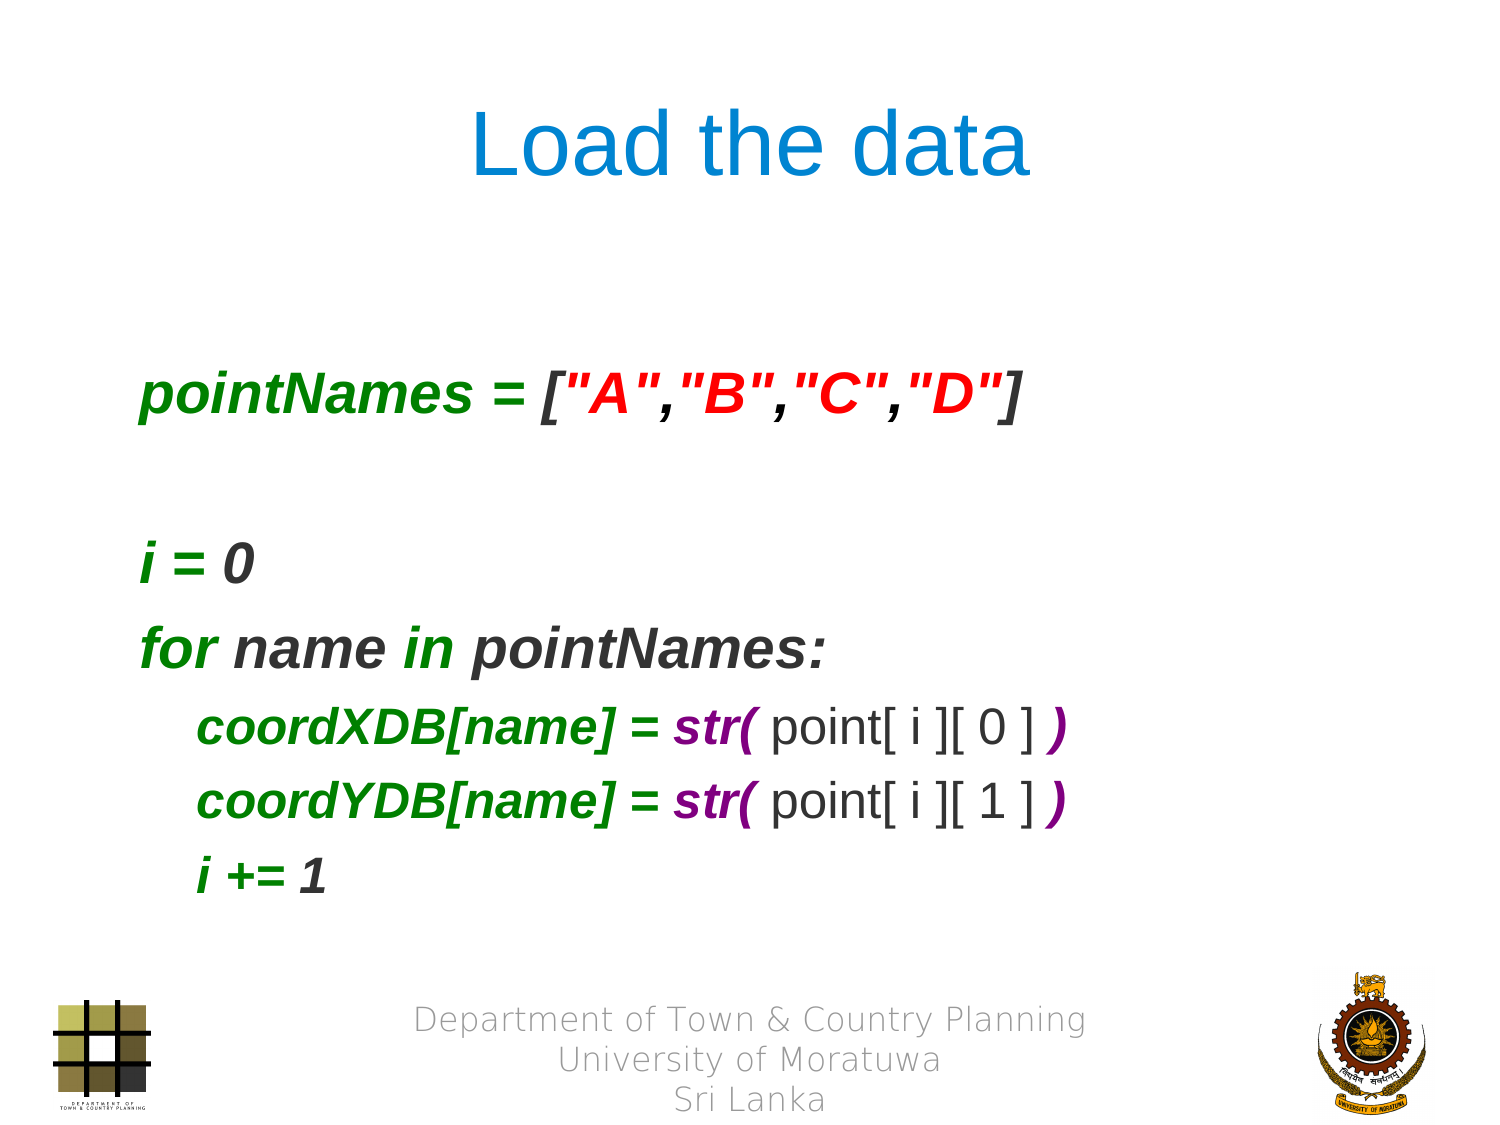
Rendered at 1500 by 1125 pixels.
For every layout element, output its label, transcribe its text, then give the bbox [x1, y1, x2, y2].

picture [53, 1000, 151, 1110]
list pointNames = ["A","B","C","D"] i = 0 for name in pointNames: coordXDB[name] = str( point[ i ][ 0 ] ) coordYDB[name] = str( point[ i ][ 1 ] ) i += 1 [75, 262, 1426, 916]
title Load the data [75, 45, 1426, 233]
picture [1312, 966, 1435, 1125]
